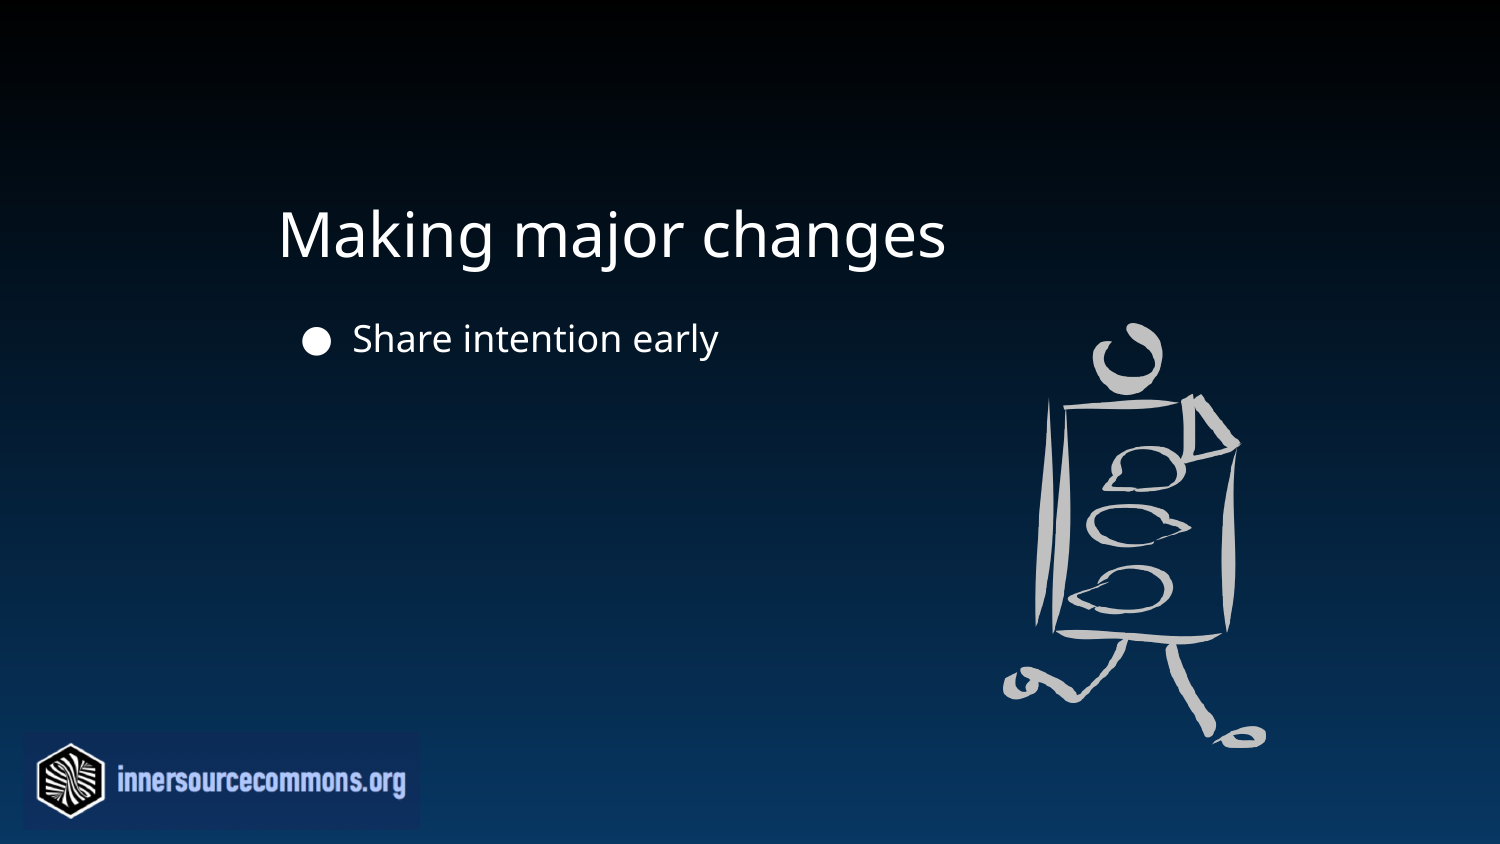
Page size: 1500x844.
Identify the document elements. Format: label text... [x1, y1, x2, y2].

picture [1003, 323, 1266, 748]
picture [23, 732, 420, 830]
text_box Making major changes Share intention early [262, 180, 1004, 267]
